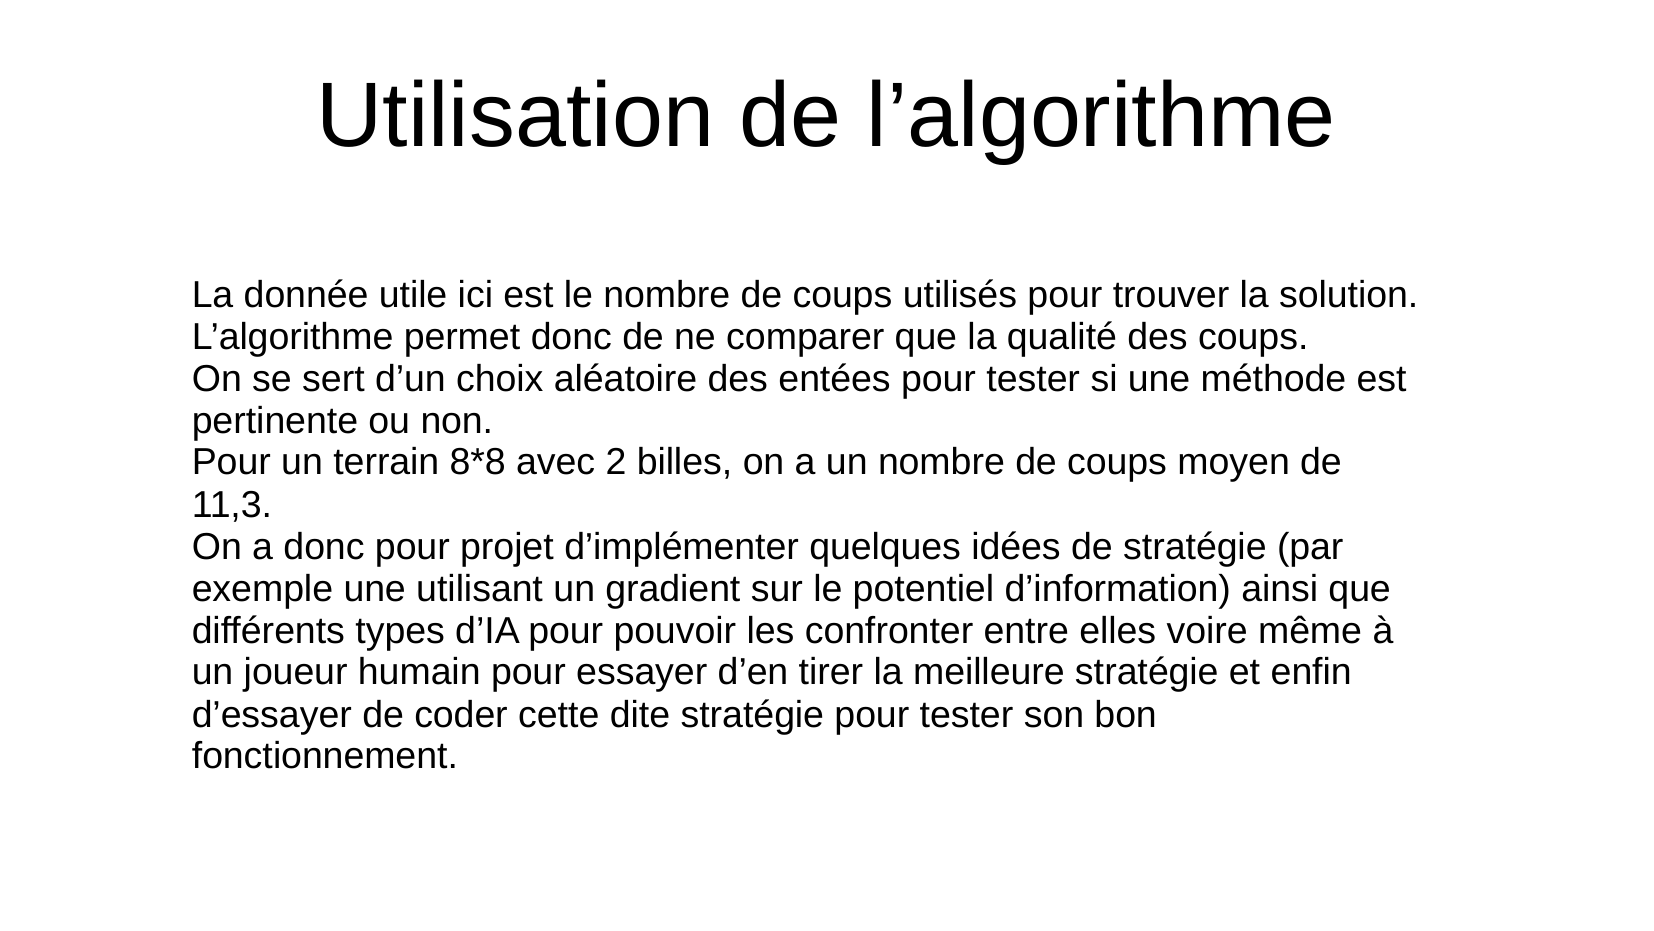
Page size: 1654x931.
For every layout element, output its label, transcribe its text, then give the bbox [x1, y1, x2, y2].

text_box La donnée utile ici est le nombre de coups utilisés pour trouver la solution. L’algorithme permet donc de ne comparer que la qualité des coups. On se sert d’un choix aléatoire des entées pour tester si une méthode est pertinente ou non. Pour un terrain 8*8 avec 2 billes, on a un nombre de coups moyen de 11,3. On a donc pour projet d’implémenter quelques idées de stratégie (par exemple une utilisant un gradient sur le potentiel d’information) ainsi que différents types d’IA pour pouvoir les confronter entre elles voire même à un joueur humain pour essayer d’en tirer la meilleure stratégie et enfin d’essayer de coder cette dite stratégie pour tester son bon fonctionnement. [177, 265, 1447, 886]
title Utilisation de l’algorithme [82, 37, 1571, 193]
